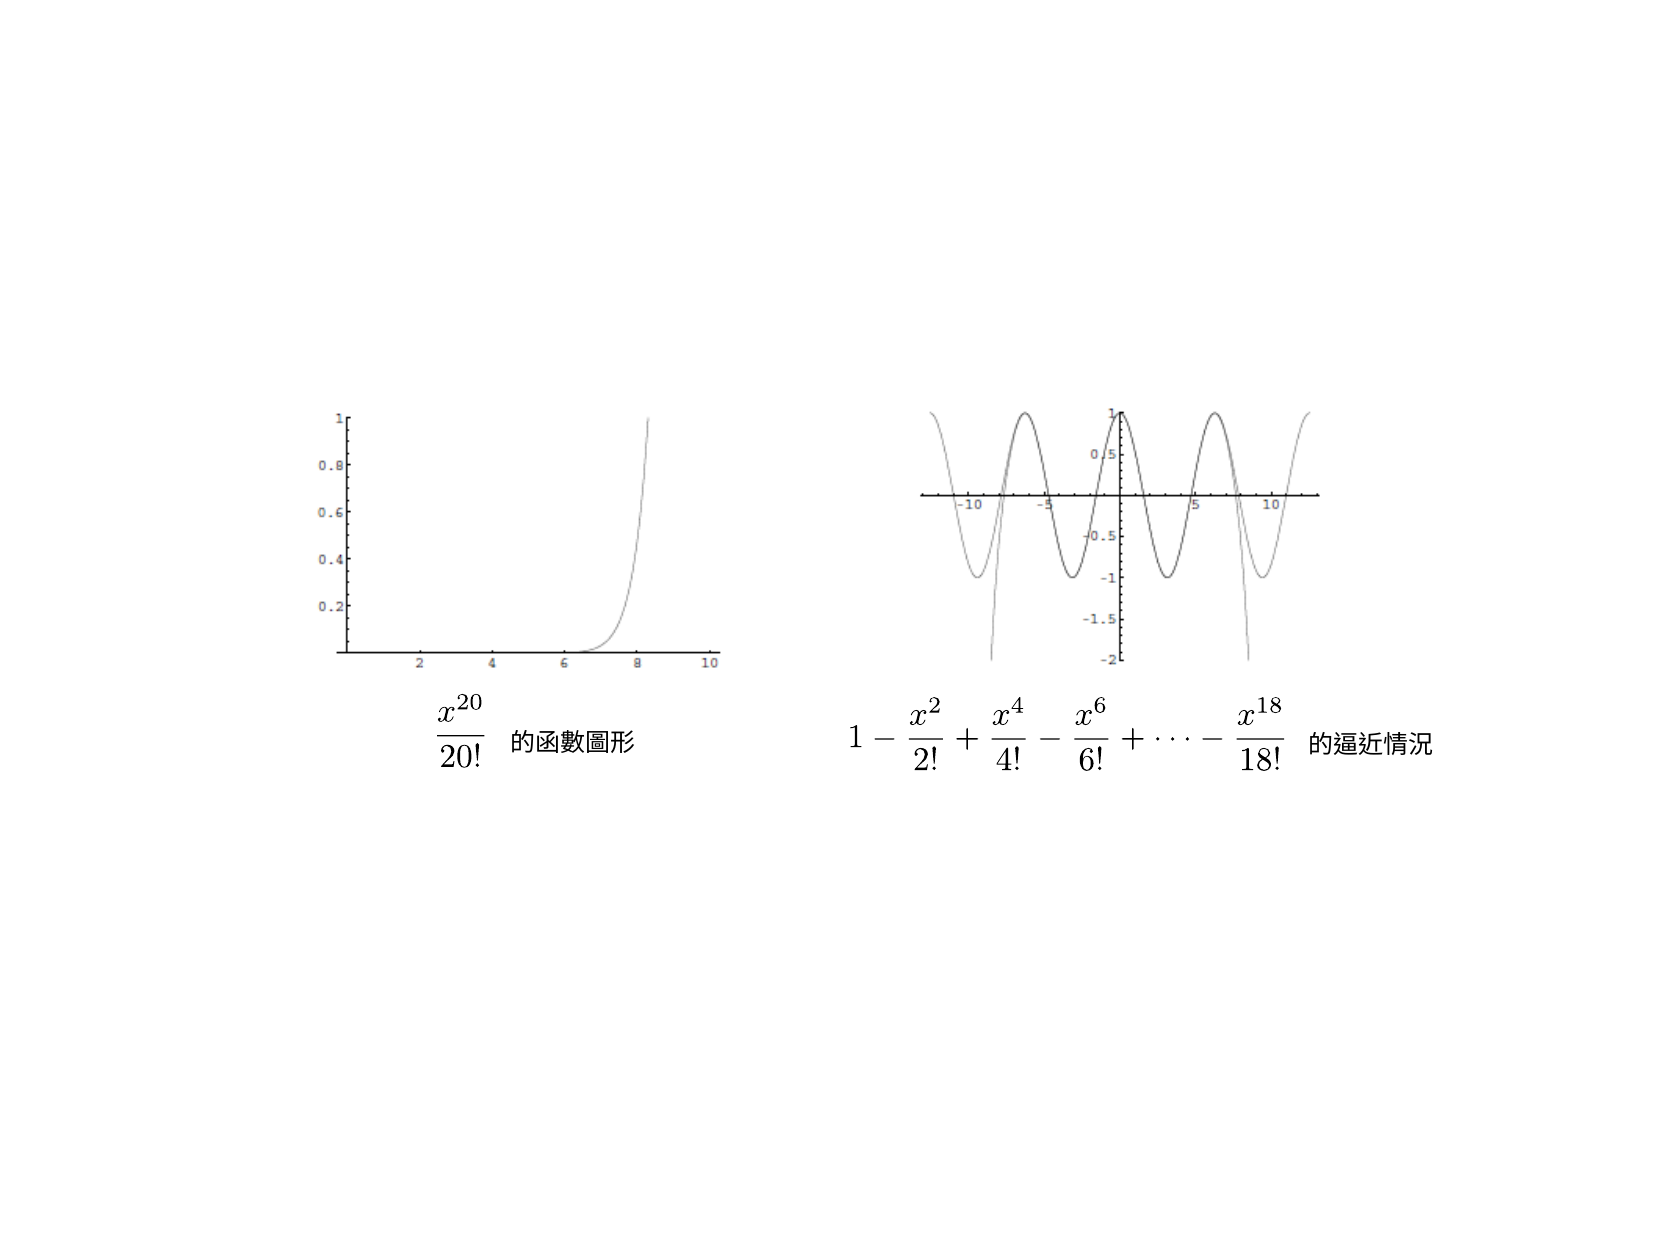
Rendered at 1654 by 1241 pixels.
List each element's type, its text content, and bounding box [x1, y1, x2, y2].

picture [304, 392, 733, 686]
picture [908, 401, 1323, 674]
picture [850, 696, 1285, 771]
text_box 的函數圖形 [496, 714, 651, 760]
text_box 的逼近情況 [1293, 716, 1448, 762]
picture [437, 693, 485, 768]
